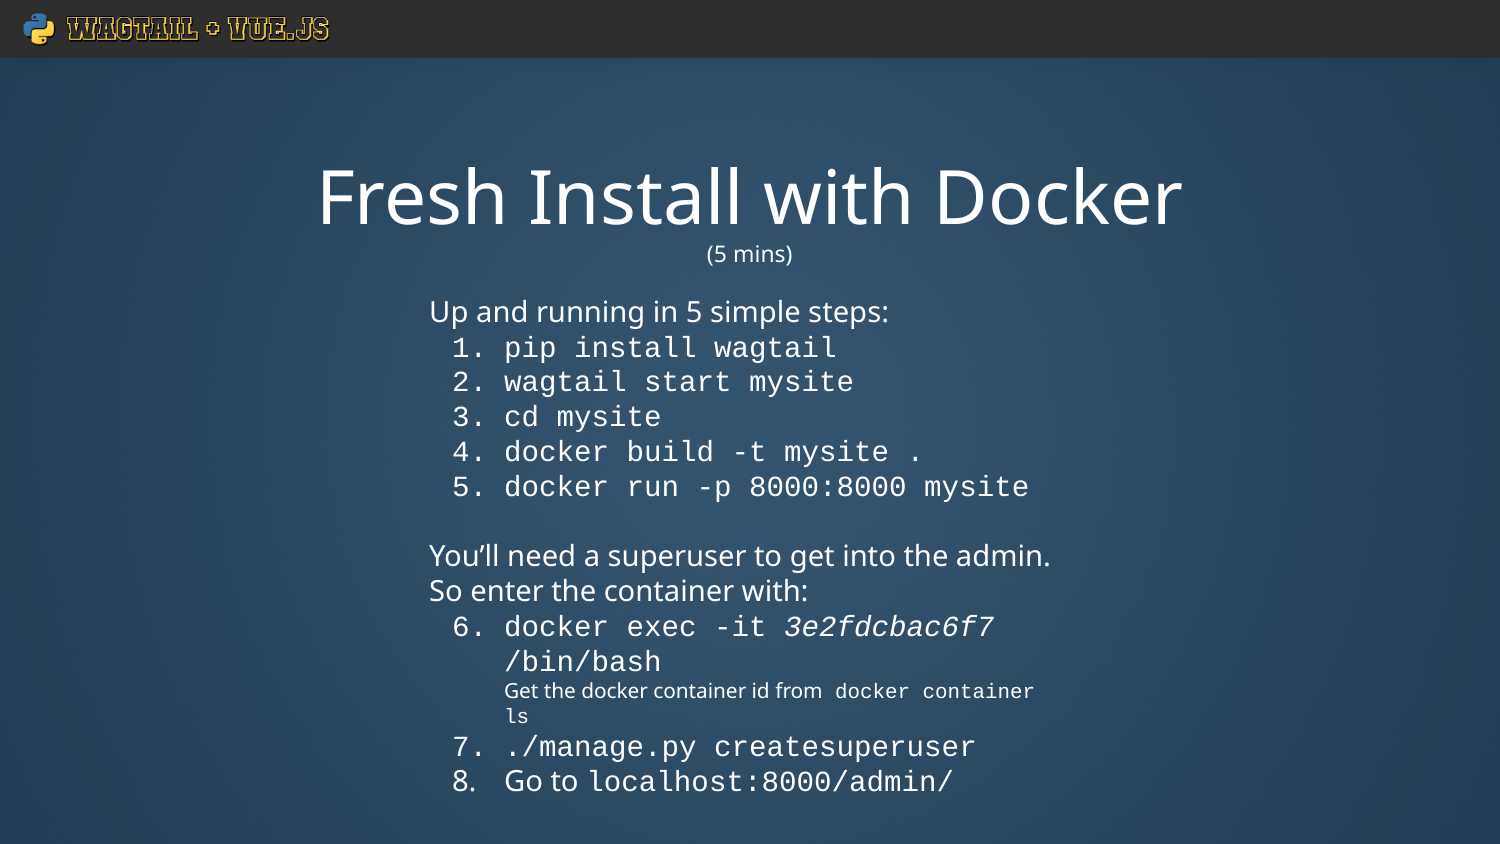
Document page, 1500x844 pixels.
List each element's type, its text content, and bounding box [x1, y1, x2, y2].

picture [0, 0, 1500, 844]
text_box Fresh Install with Docker (5 mins) [164, 134, 1336, 249]
text_box Up and running in 5 simple steps: pip install wagtail wagtail start mysite cd mysite docker build -t mysite . docker run -p 8000:8000 mysite You’ll need a superuser to get into the admin. So enter the container with: docker exec -it 3e2fdcbac6f7 /bin/bash Get the docker container id from docker container ls ./manage.py createsuperuser Go to localhost:8000/admin/ [414, 277, 1086, 765]
